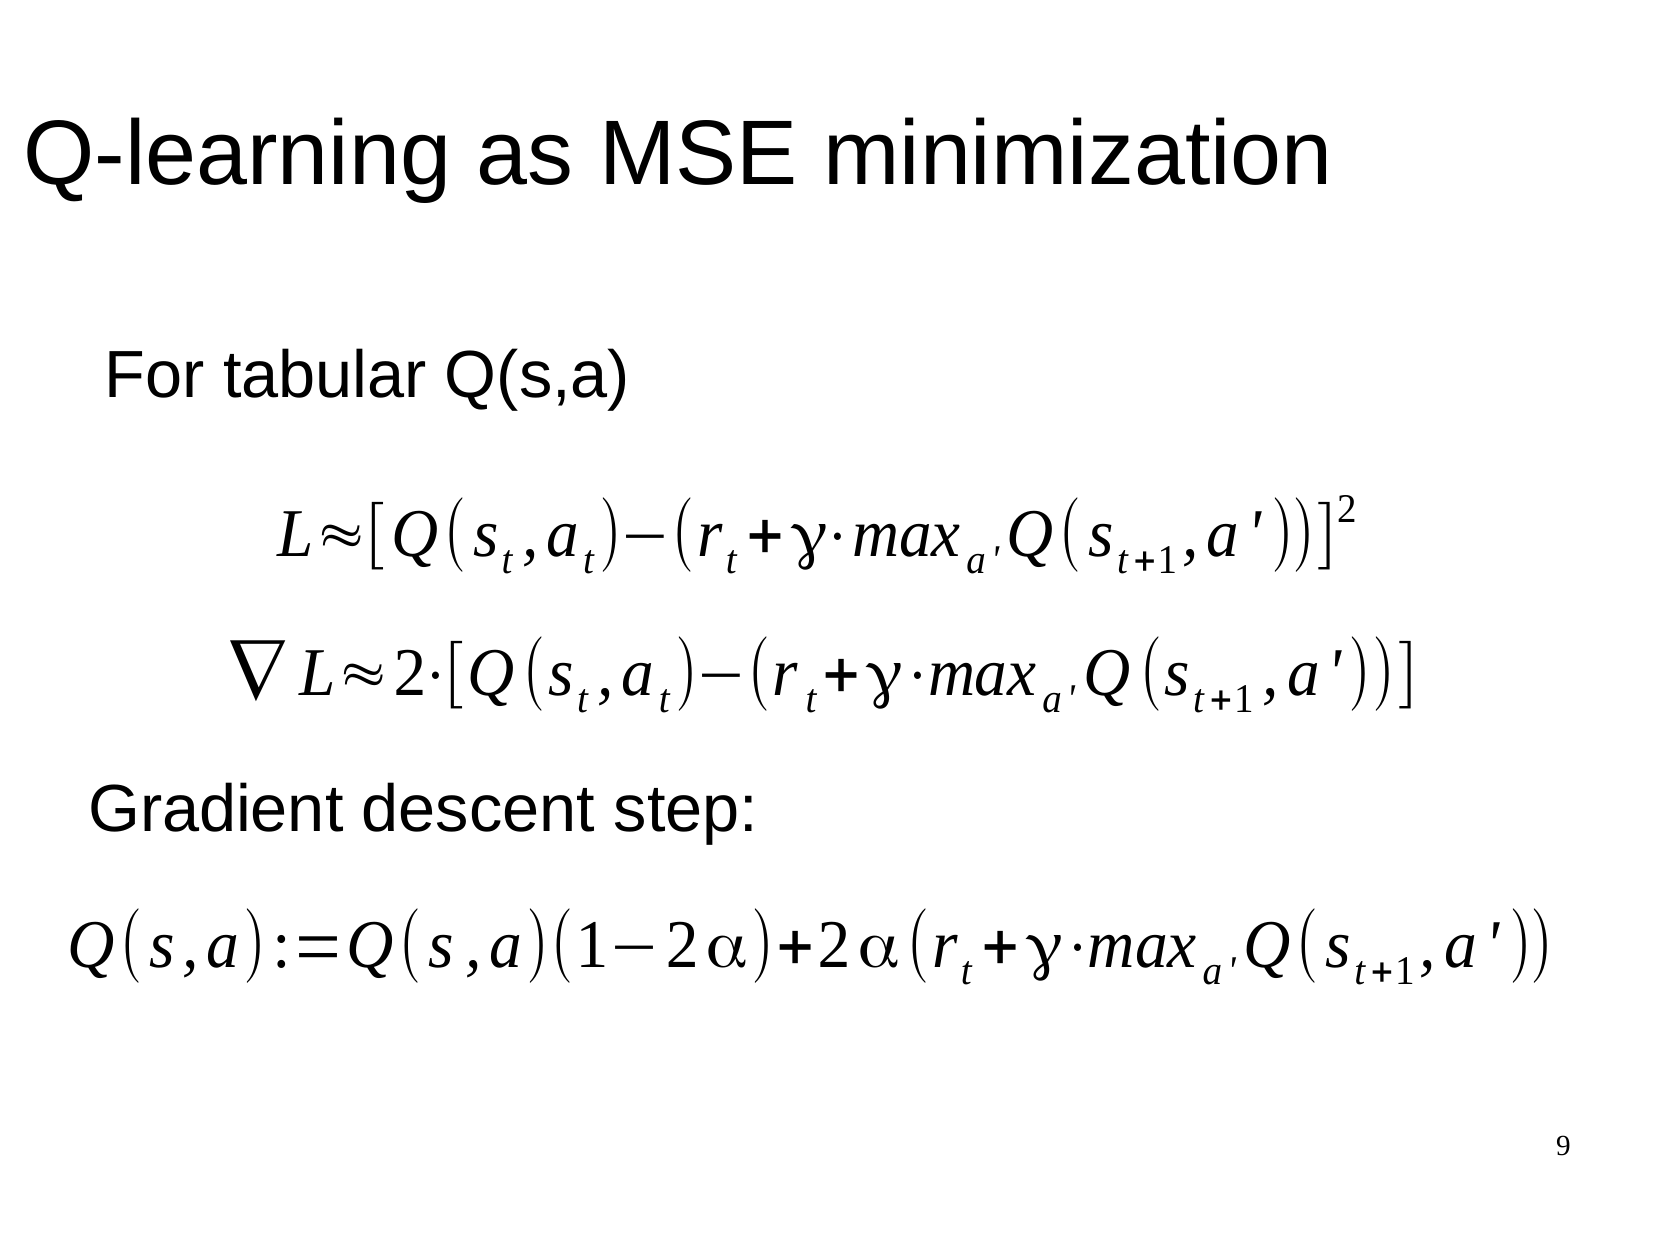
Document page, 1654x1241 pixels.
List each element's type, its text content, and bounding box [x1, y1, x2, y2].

text_box For tabular Q(s,a) [69, 337, 1047, 413]
text_box Gradient descent step: [52, 770, 867, 846]
chart [209, 631, 1430, 720]
chart [51, 903, 1600, 992]
title Q-learning as MSE minimization [23, 49, 1512, 257]
chart [257, 483, 1371, 581]
